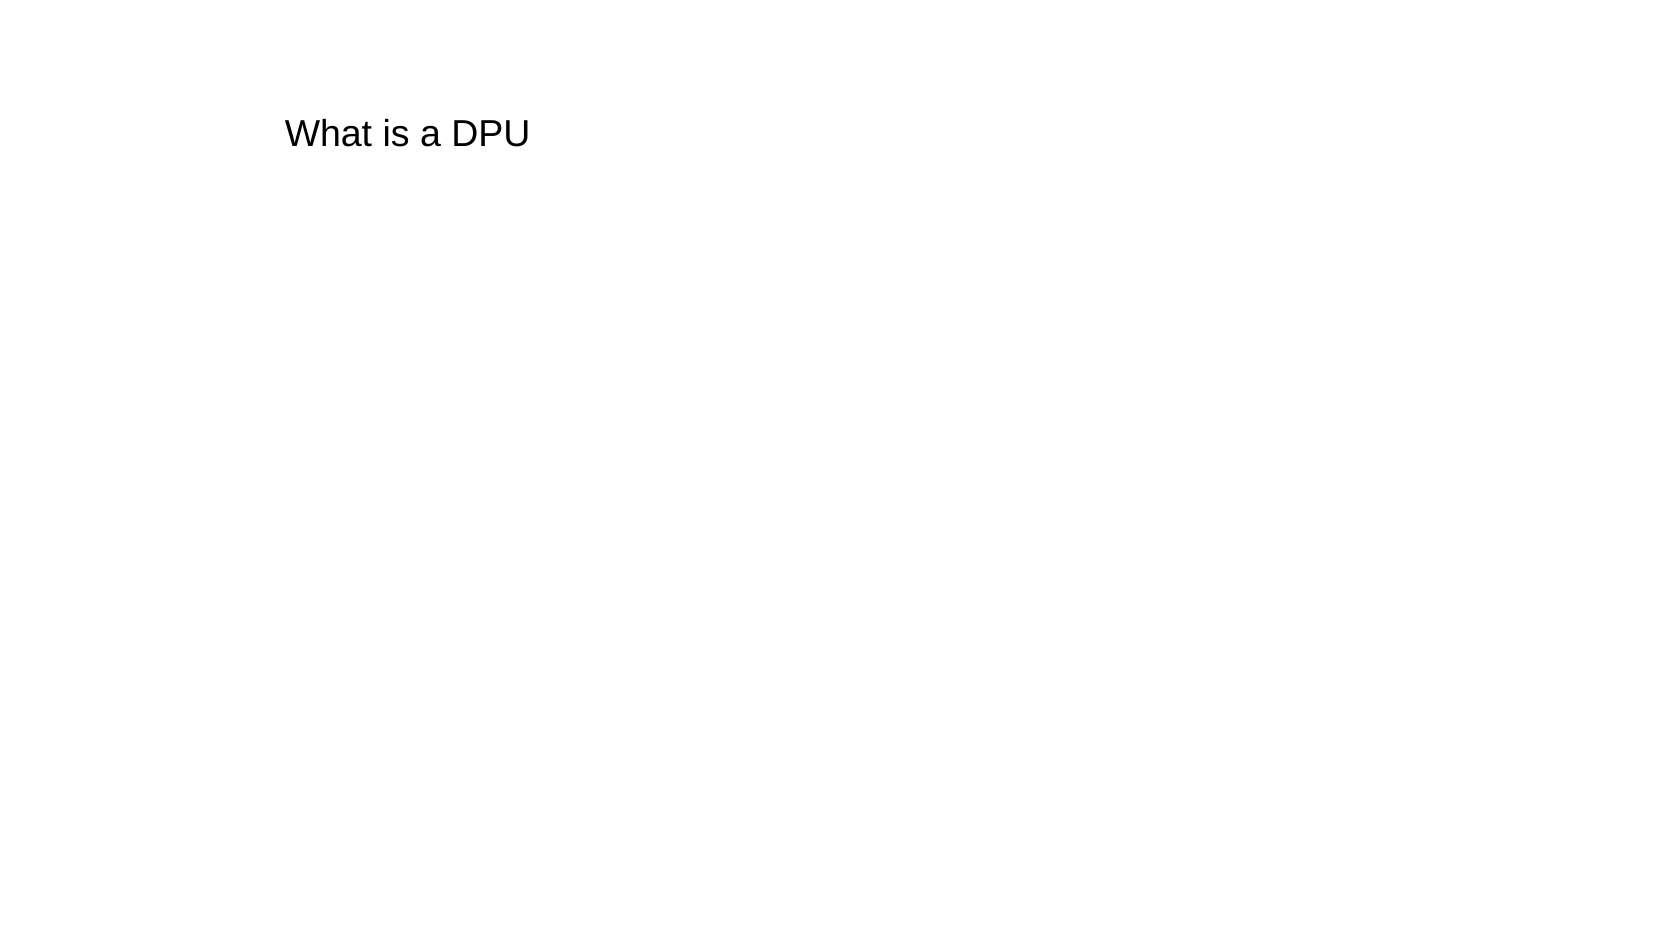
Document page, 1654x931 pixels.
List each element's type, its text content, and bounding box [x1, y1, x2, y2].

text_box What is a DPU [270, 105, 826, 162]
